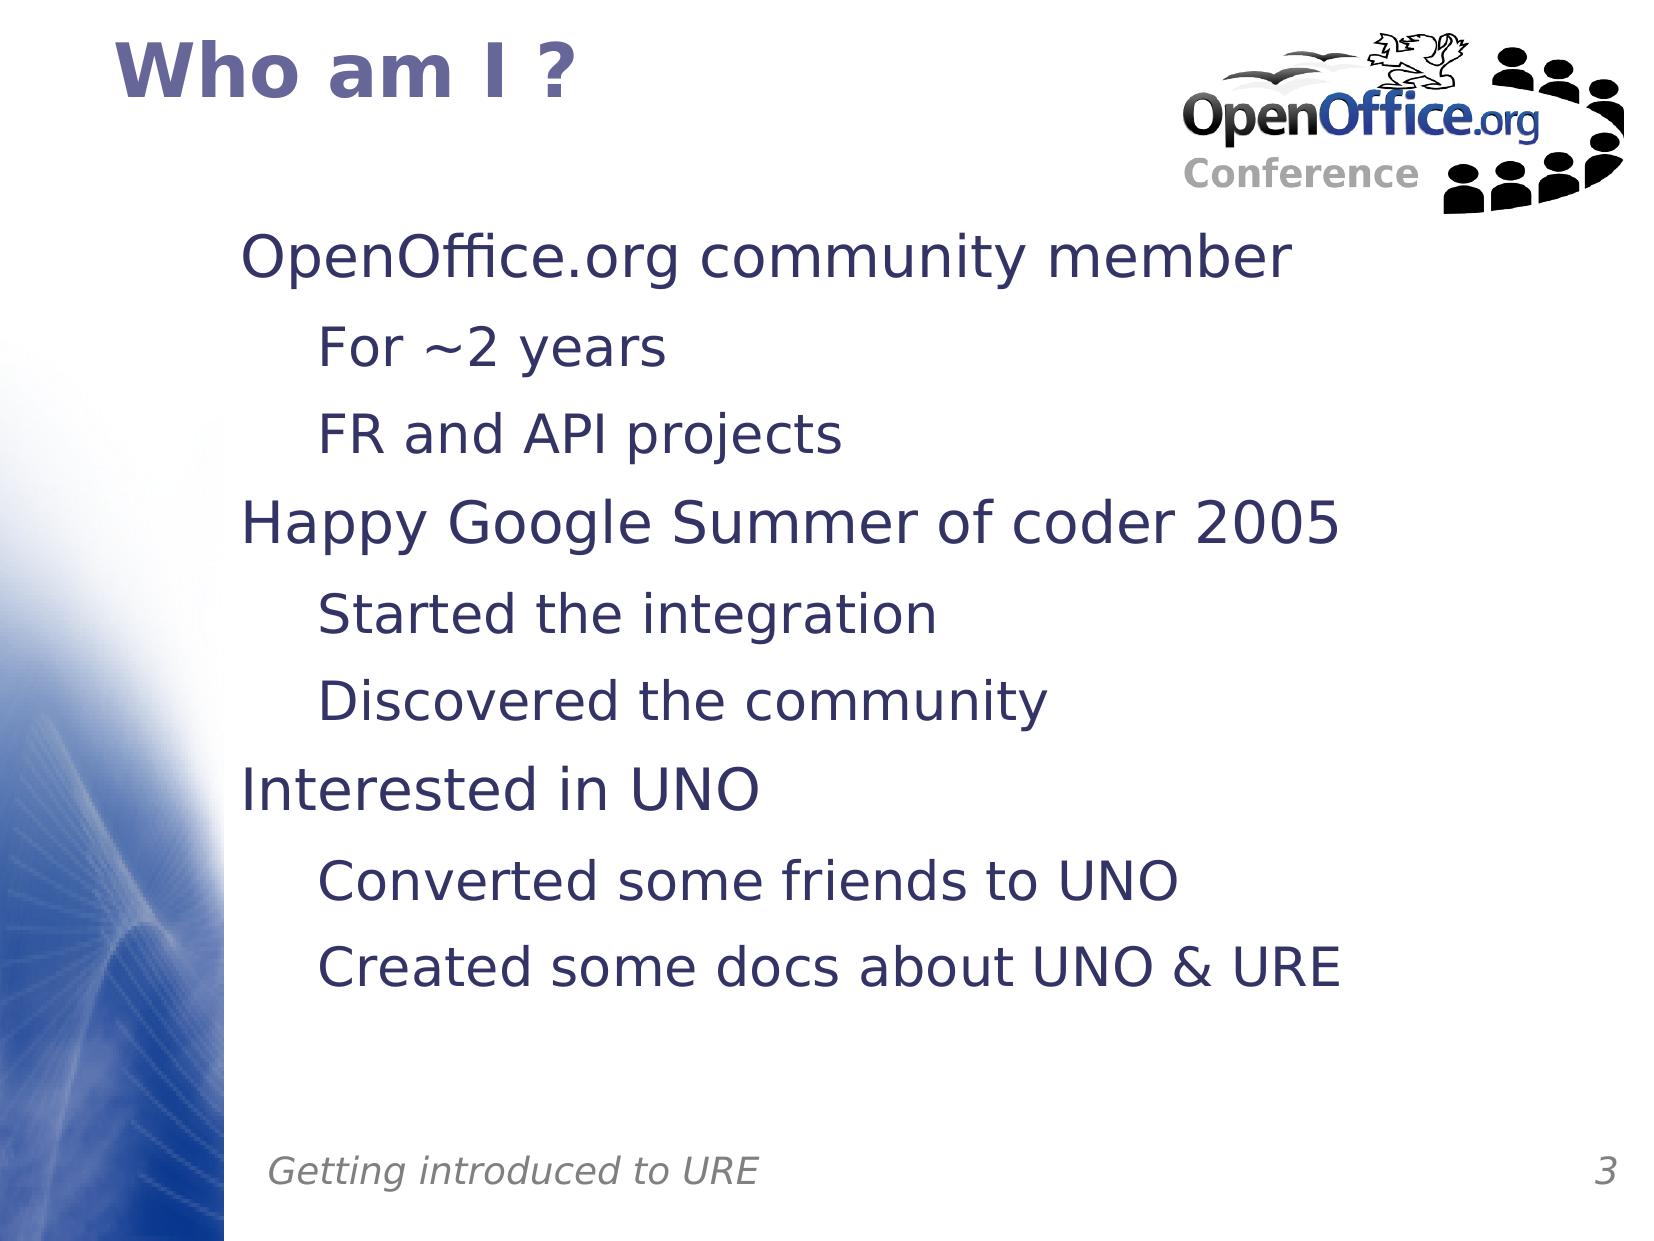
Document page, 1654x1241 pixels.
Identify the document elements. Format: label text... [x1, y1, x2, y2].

picture [0, 0, 224, 1241]
picture [1183, 33, 1624, 214]
list OpenOffice.org community member For ~2 years FR and API projects Happy Google Summer of coder 2005 Started the integration Discovered the community Interested in UNO Converted some friends to UNO Created some docs about UNO & URE [223, 223, 1619, 1133]
title Who am I ? [24, 15, 987, 129]
